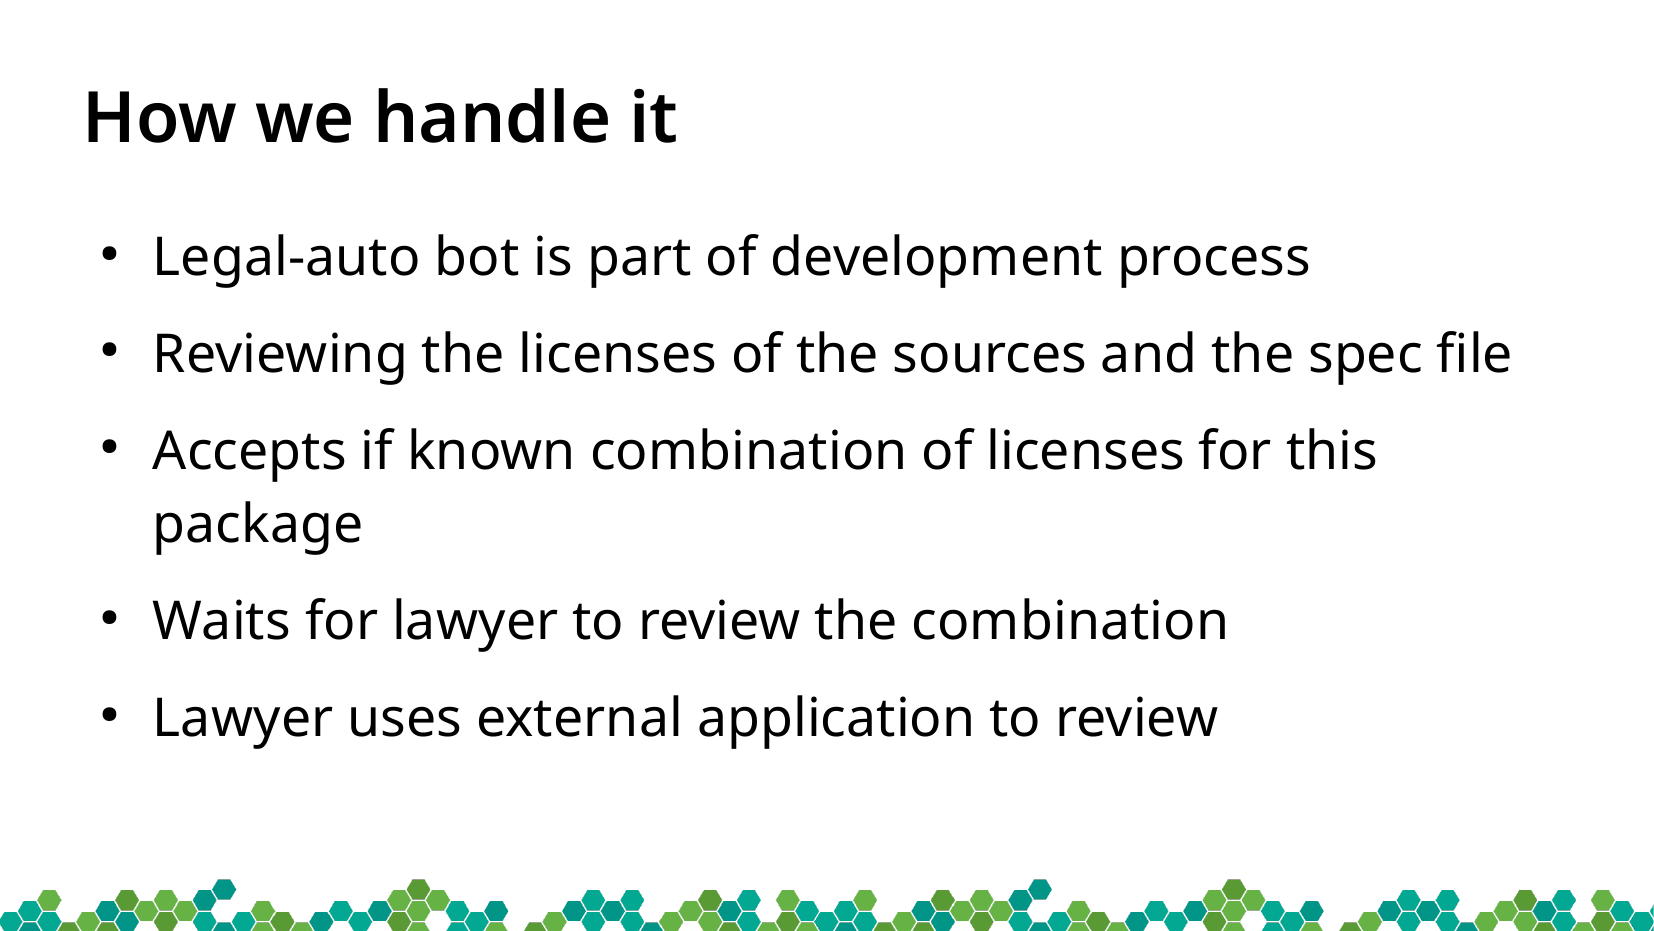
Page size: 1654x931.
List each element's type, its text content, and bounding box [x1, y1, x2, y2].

picture [0, 871, 1654, 931]
list Legal-auto bot is part of development process Reviewing the licenses of the sources and the spec file Accepts if known combination of licenses for this package Waits for lawyer to review the combination Lawyer uses external application to review [82, 217, 1571, 758]
title How we handle it [82, 37, 1571, 193]
